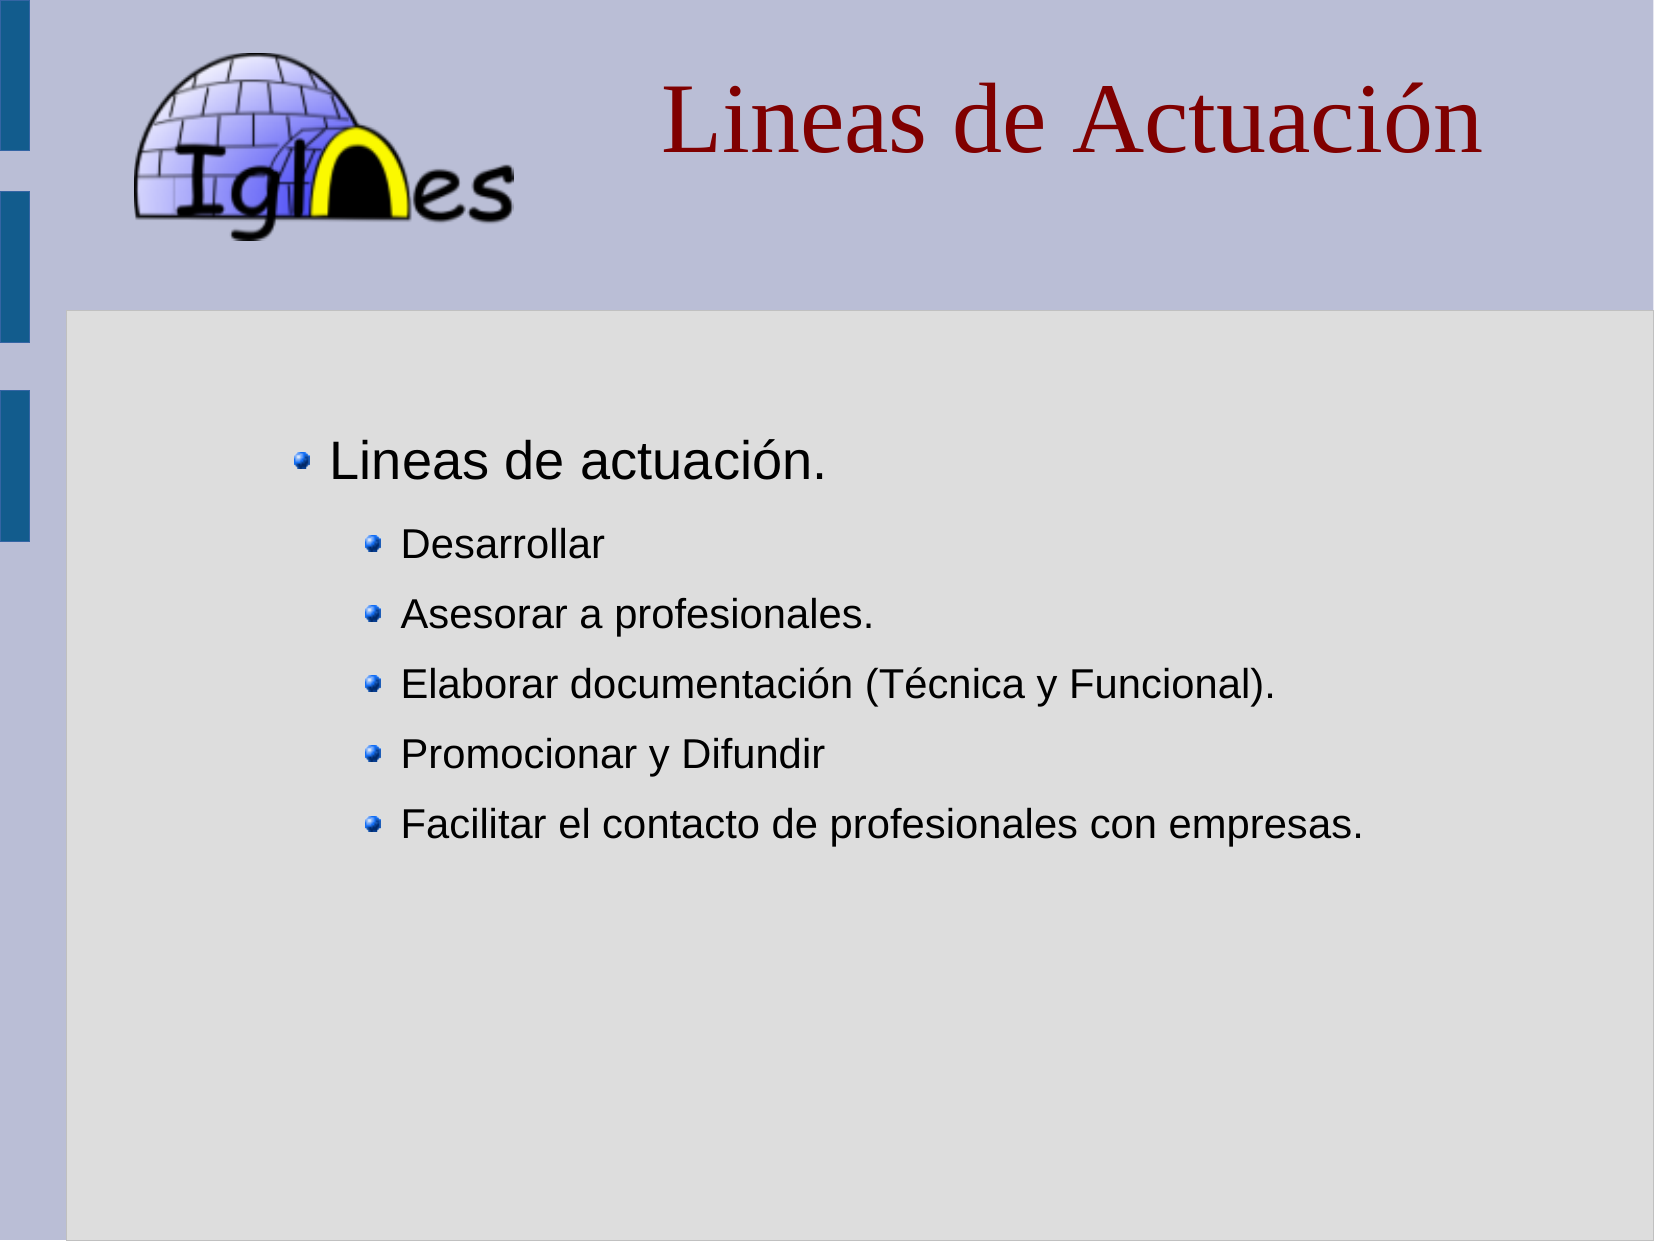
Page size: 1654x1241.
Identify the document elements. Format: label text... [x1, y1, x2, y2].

picture [134, 53, 514, 241]
text_box Lineas de Actuación [595, 63, 1550, 203]
list Lineas de actuación. Desarrollar Asesorar a profesionales. Elaborar documentación (Técnica y Funcional). Promocionar y Difundir Facilitar el contacto de profesionales con empresas. [223, 430, 1586, 1100]
